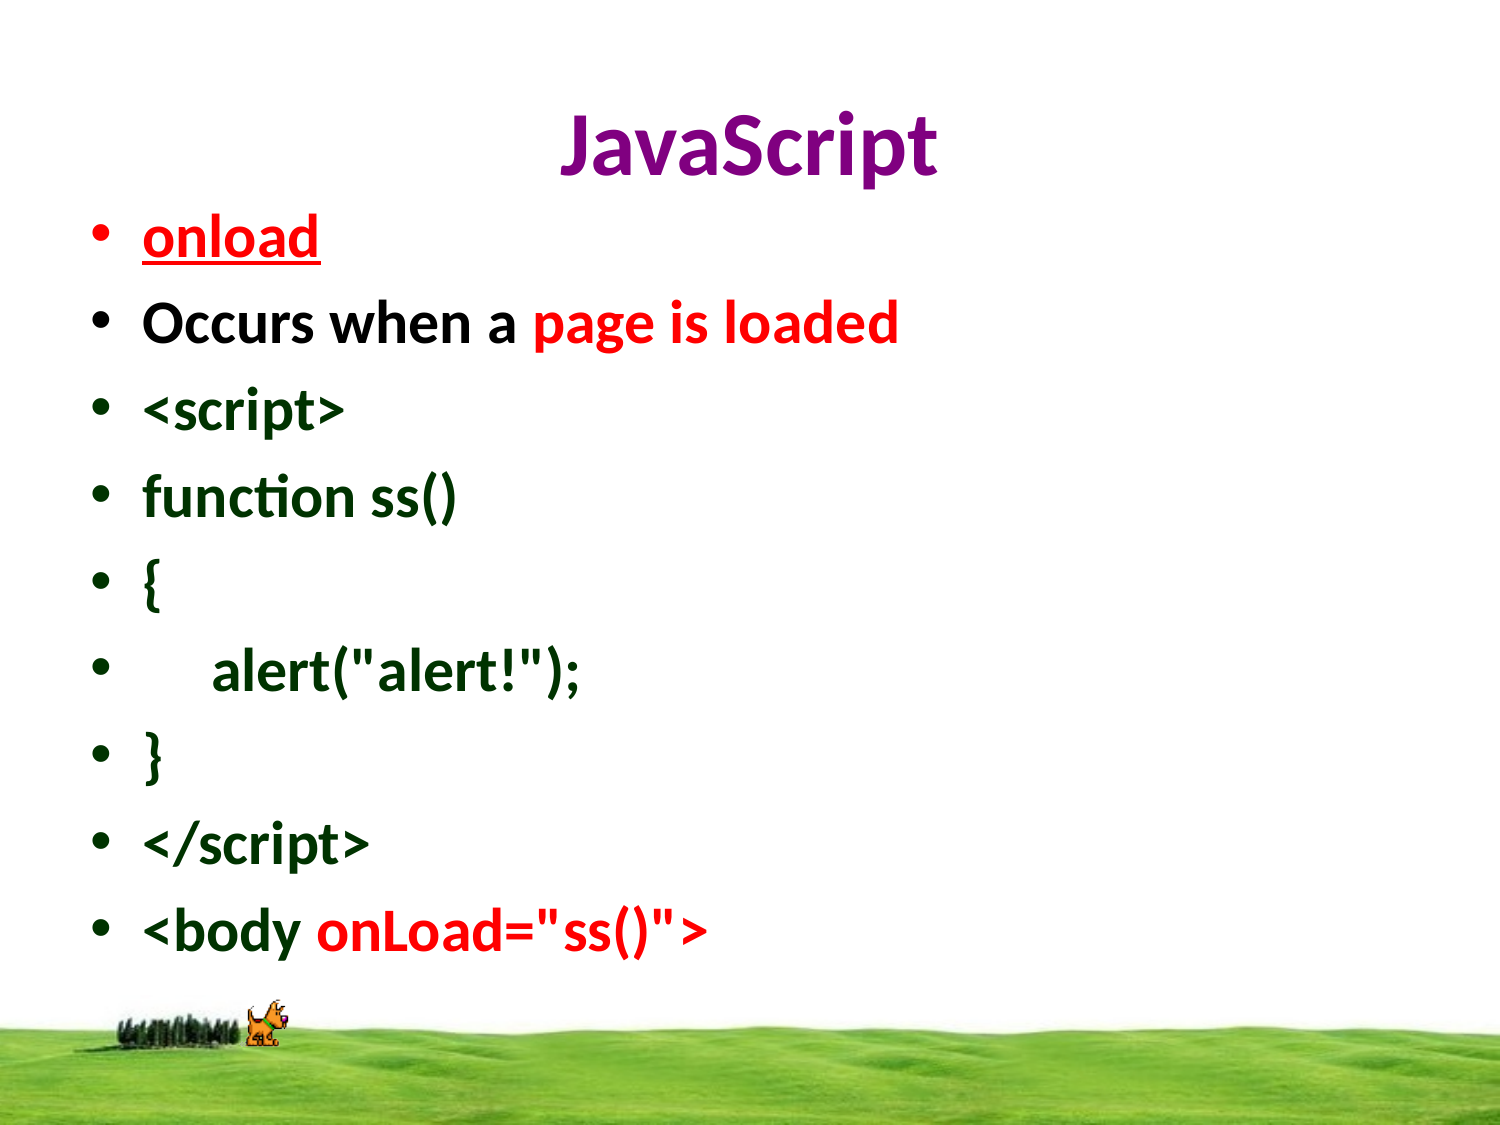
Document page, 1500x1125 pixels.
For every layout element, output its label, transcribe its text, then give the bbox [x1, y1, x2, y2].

picture [0, 995, 1500, 1125]
list onload Occurs when a page is loaded <script> function ss() { alert("alert!"); } </script> <body onLoad="ss()"> [75, 187, 1338, 975]
title JavaScript [75, 45, 1425, 233]
